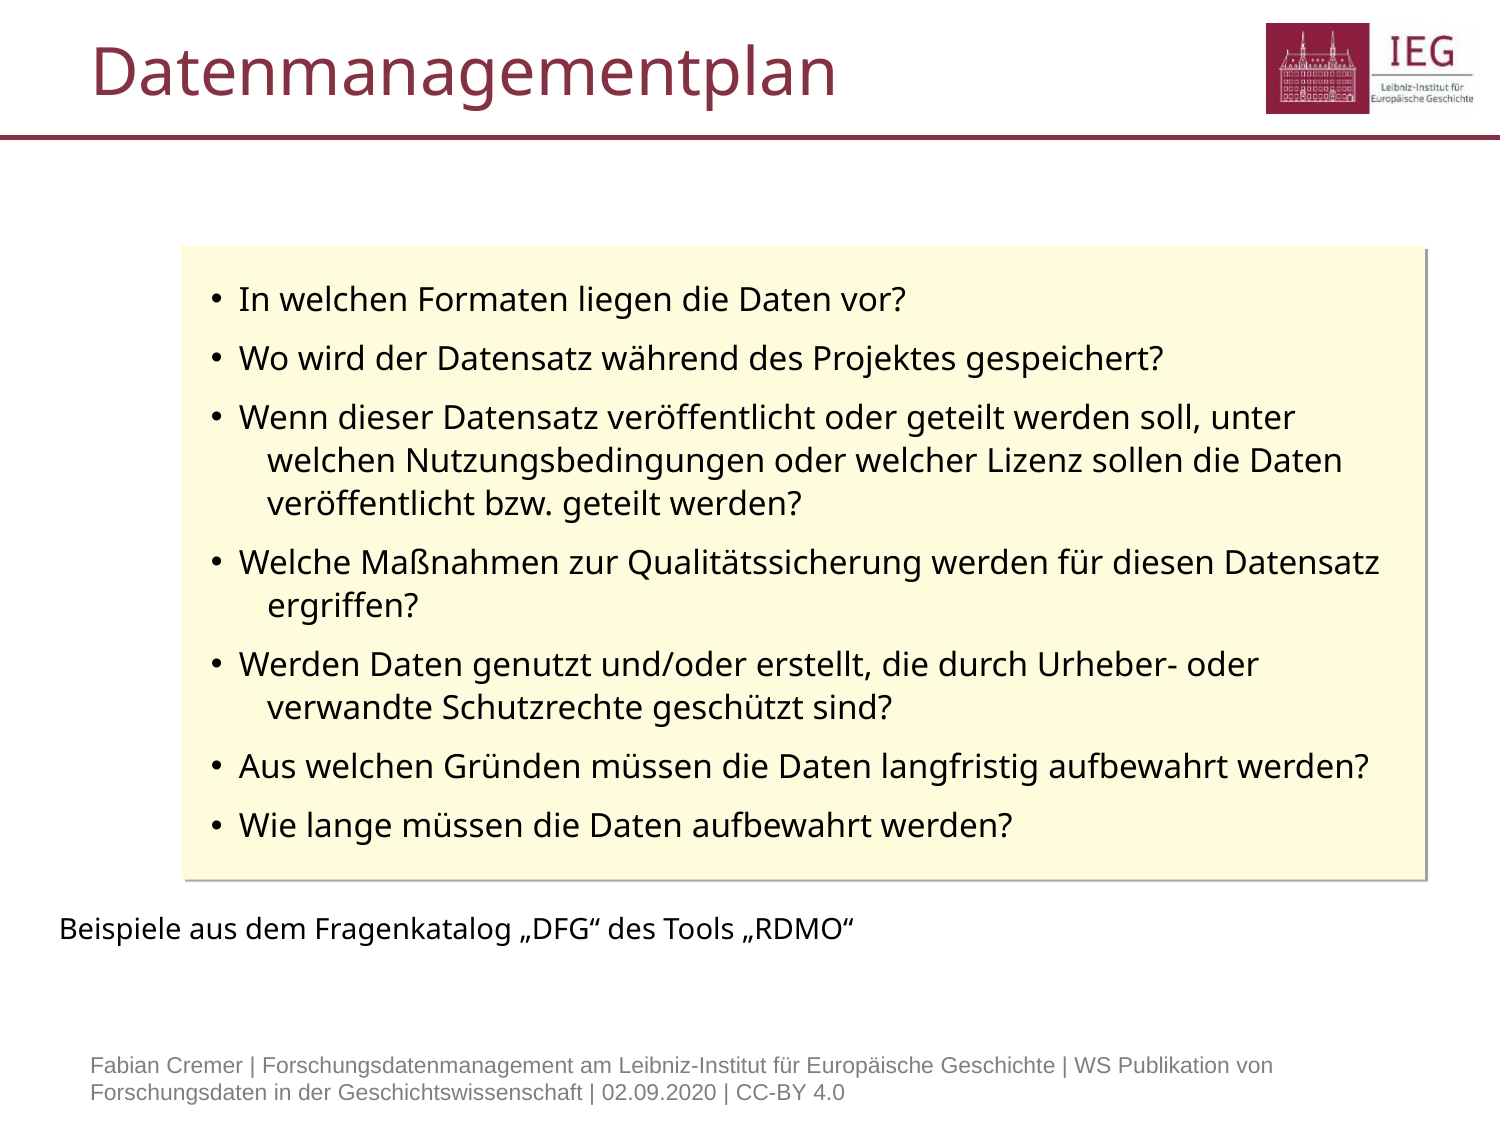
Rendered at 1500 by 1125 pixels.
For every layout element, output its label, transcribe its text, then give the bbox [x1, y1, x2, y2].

text_box In welchen Formaten liegen die Daten vor? Wo wird der Datensatz während des Projektes gespeichert? Wenn dieser Datensatz veröffentlicht oder geteilt werden soll, unter welchen Nutzungsbedingungen oder welcher Lizenz sollen die Daten veröffentlicht bzw. geteilt werden? Welche Maßnahmen zur Qualitätssicherung werden für diesen Datensatz ergriffen? Werden Daten genutzt und/oder erstellt, die durch Urheber- oder verwandte Schutzrechte geschützt sind? Aus welchen Gründen müssen die Daten langfristig aufbewahrt werden? Wie lange müssen die Daten aufbewahrt werden? [181, 245, 1426, 880]
title Datenmanagementplan [75, 0, 1229, 138]
text_box Beispiele aus dem Fragenkatalog „DFG“ des Tools „RDMO“ [43, 902, 809, 954]
text_box Fabian Cremer | Forschungsdatenmanagement am Leibniz-Institut für Europäische Geschichte | WS Publikation von Forschungsdaten in der Geschichtswissenschaft | 02.09.2020 | CC-BY 4.0 [75, 1042, 1426, 1103]
